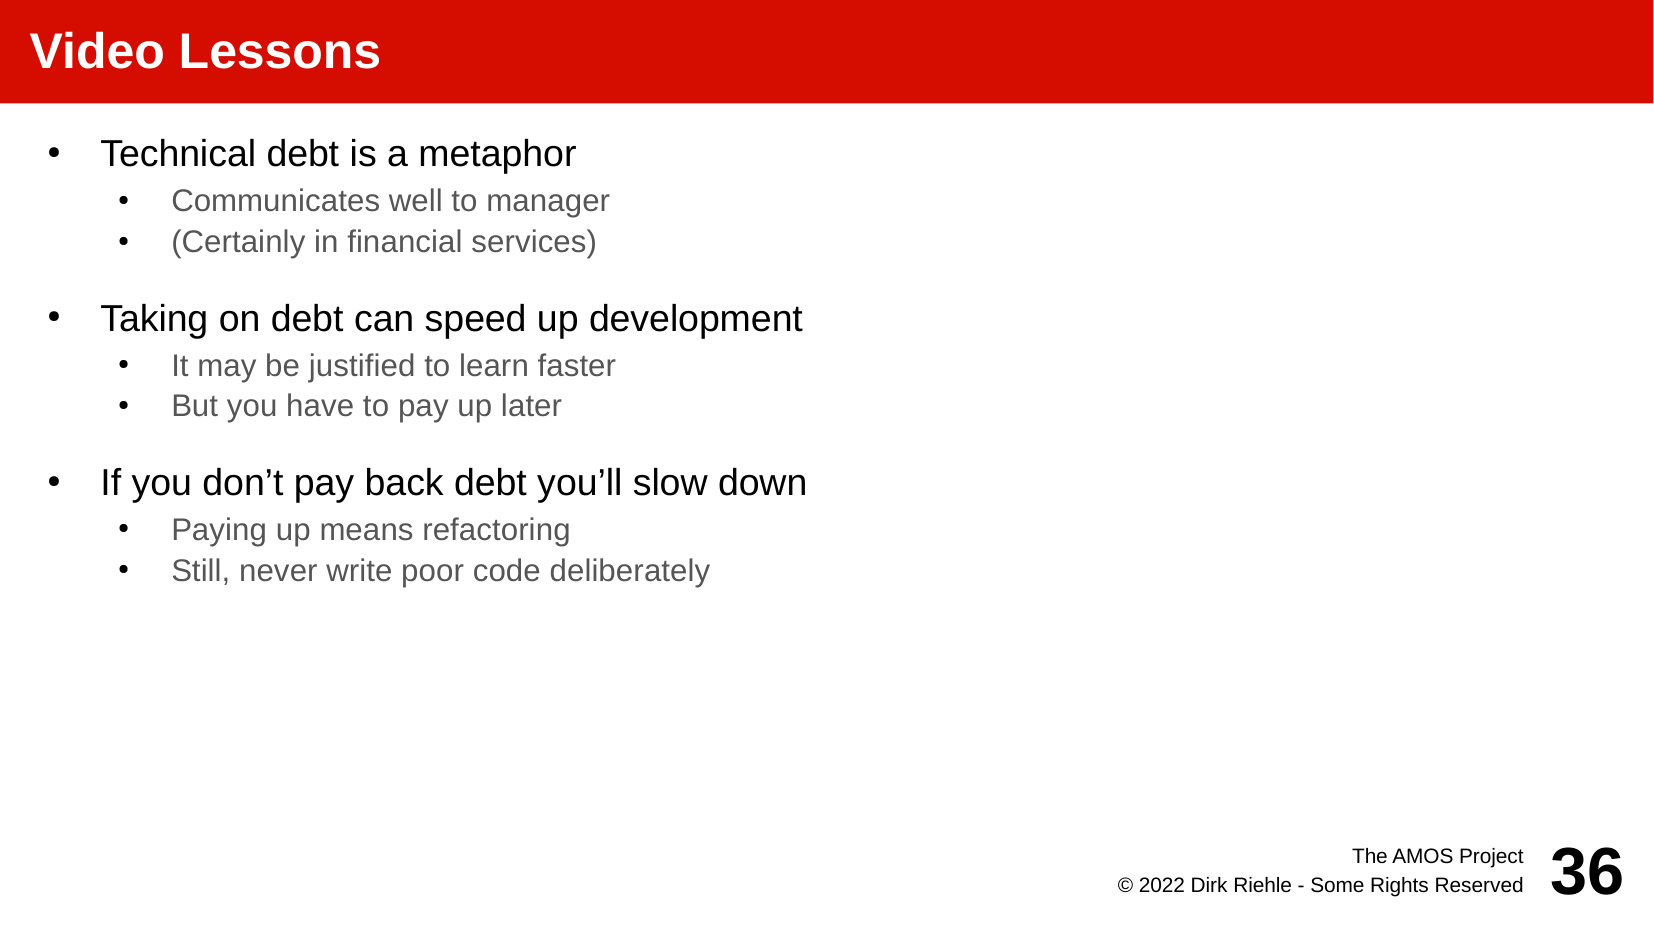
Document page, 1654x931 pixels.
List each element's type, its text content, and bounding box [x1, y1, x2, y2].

title Video Lessons [0, 0, 1654, 104]
list Technical debt is a metaphor Communicates well to manager (Certainly in financial services) Taking on debt can speed up development It may be justified to learn faster But you have to pay up later If you don’t pay back debt you’ll slow down Paying up means refactoring Still, never write poor code deliberately [29, 132, 1625, 813]
